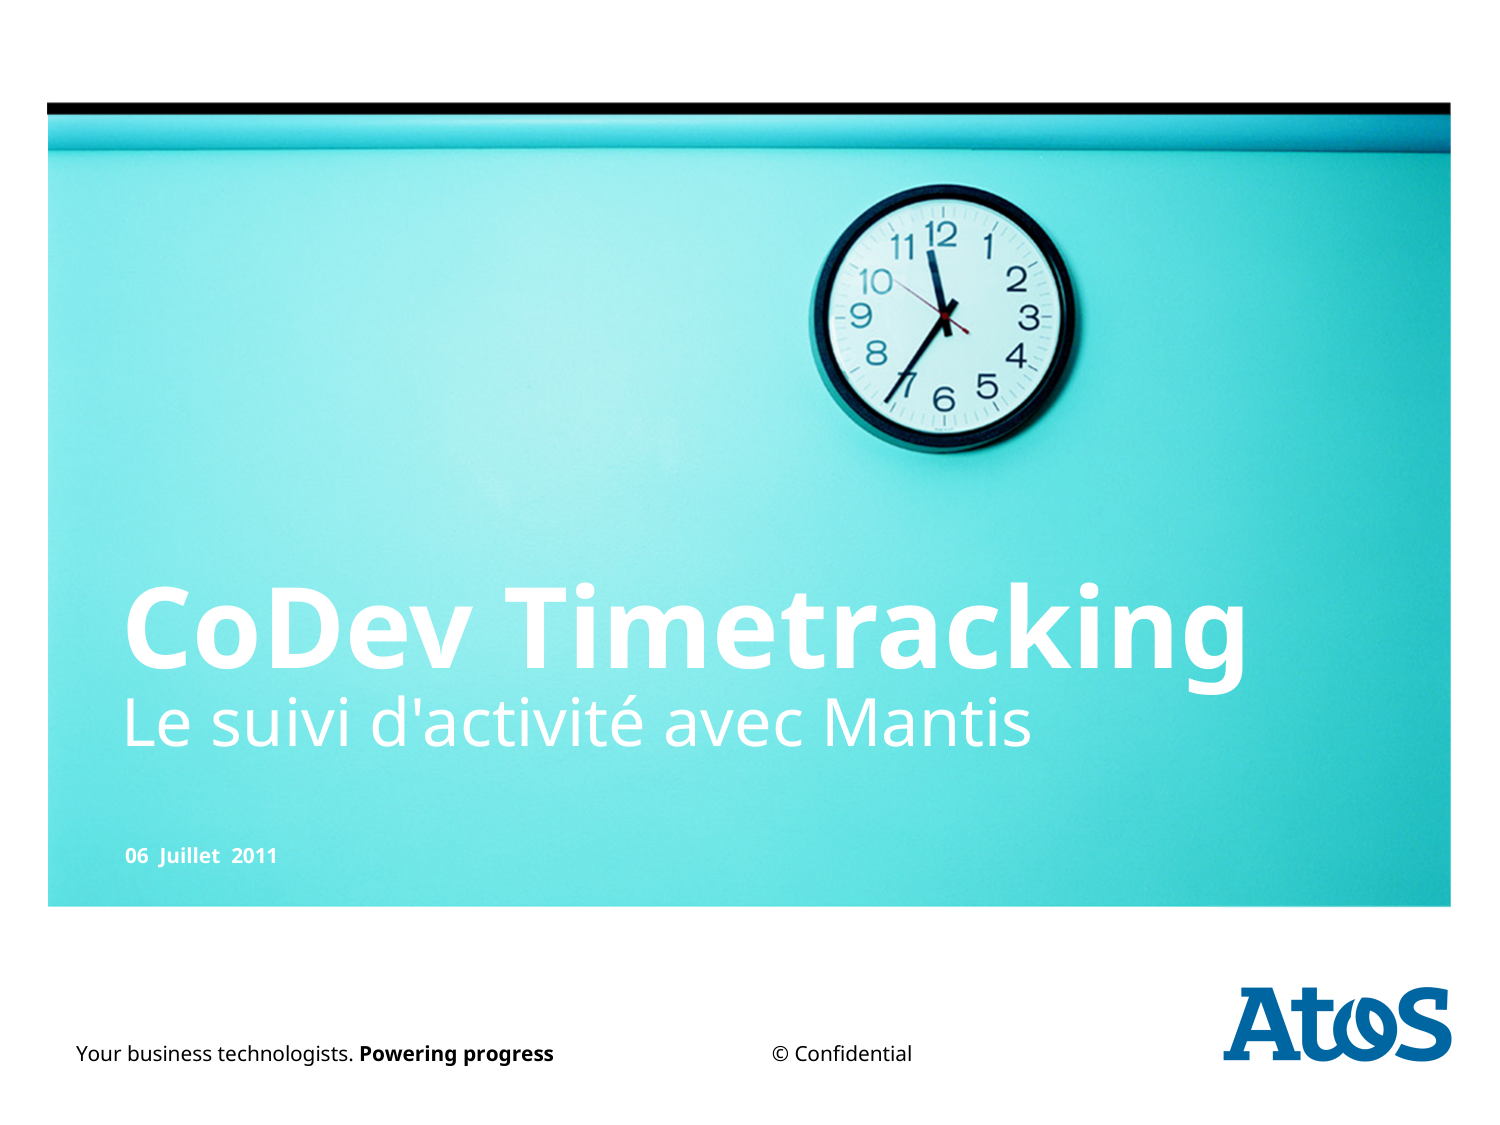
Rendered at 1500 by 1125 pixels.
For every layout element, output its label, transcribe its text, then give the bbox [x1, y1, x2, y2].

picture [0, 0, 1500, 1125]
title CoDev Timetracking [106, 503, 1405, 681]
subtitle Le suivi d'activité avec Mantis [106, 681, 1409, 772]
